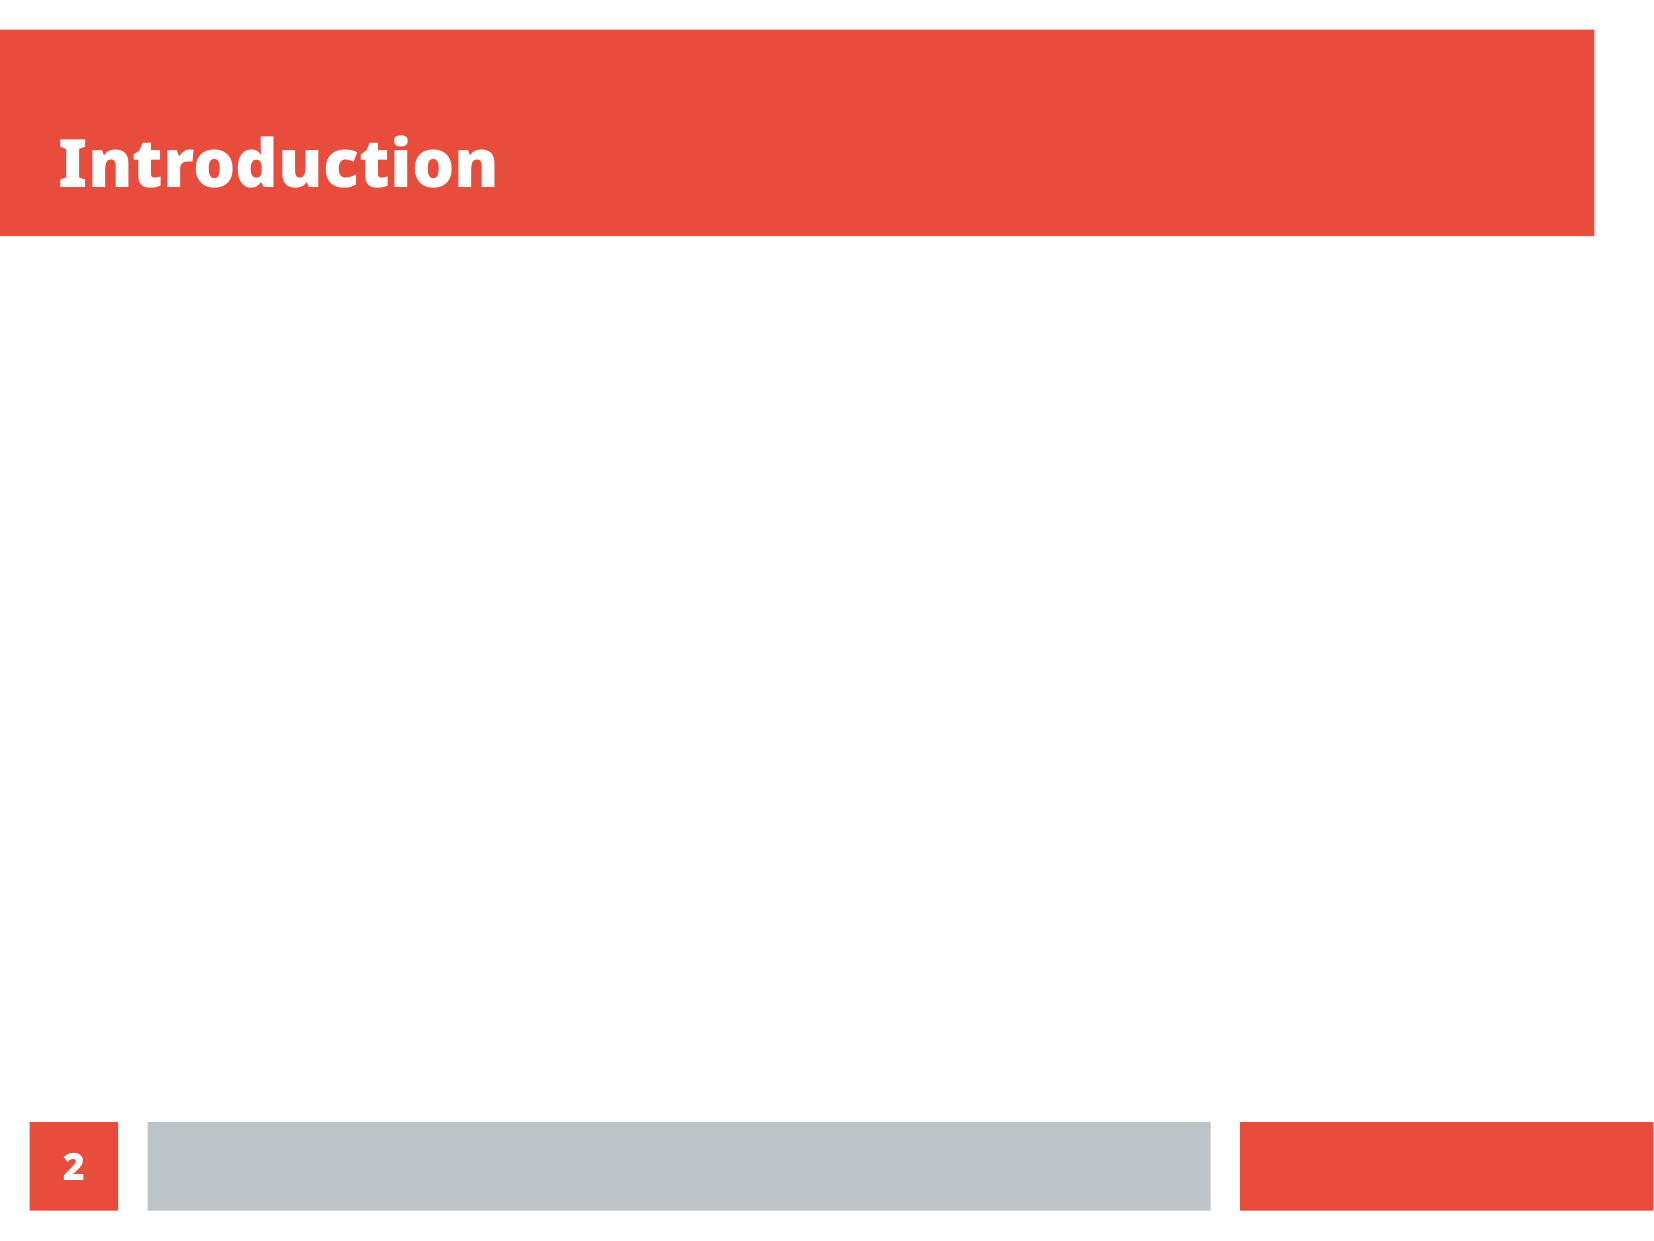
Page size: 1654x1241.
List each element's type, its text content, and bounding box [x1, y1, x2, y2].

title Introduction [59, 59, 1595, 207]
